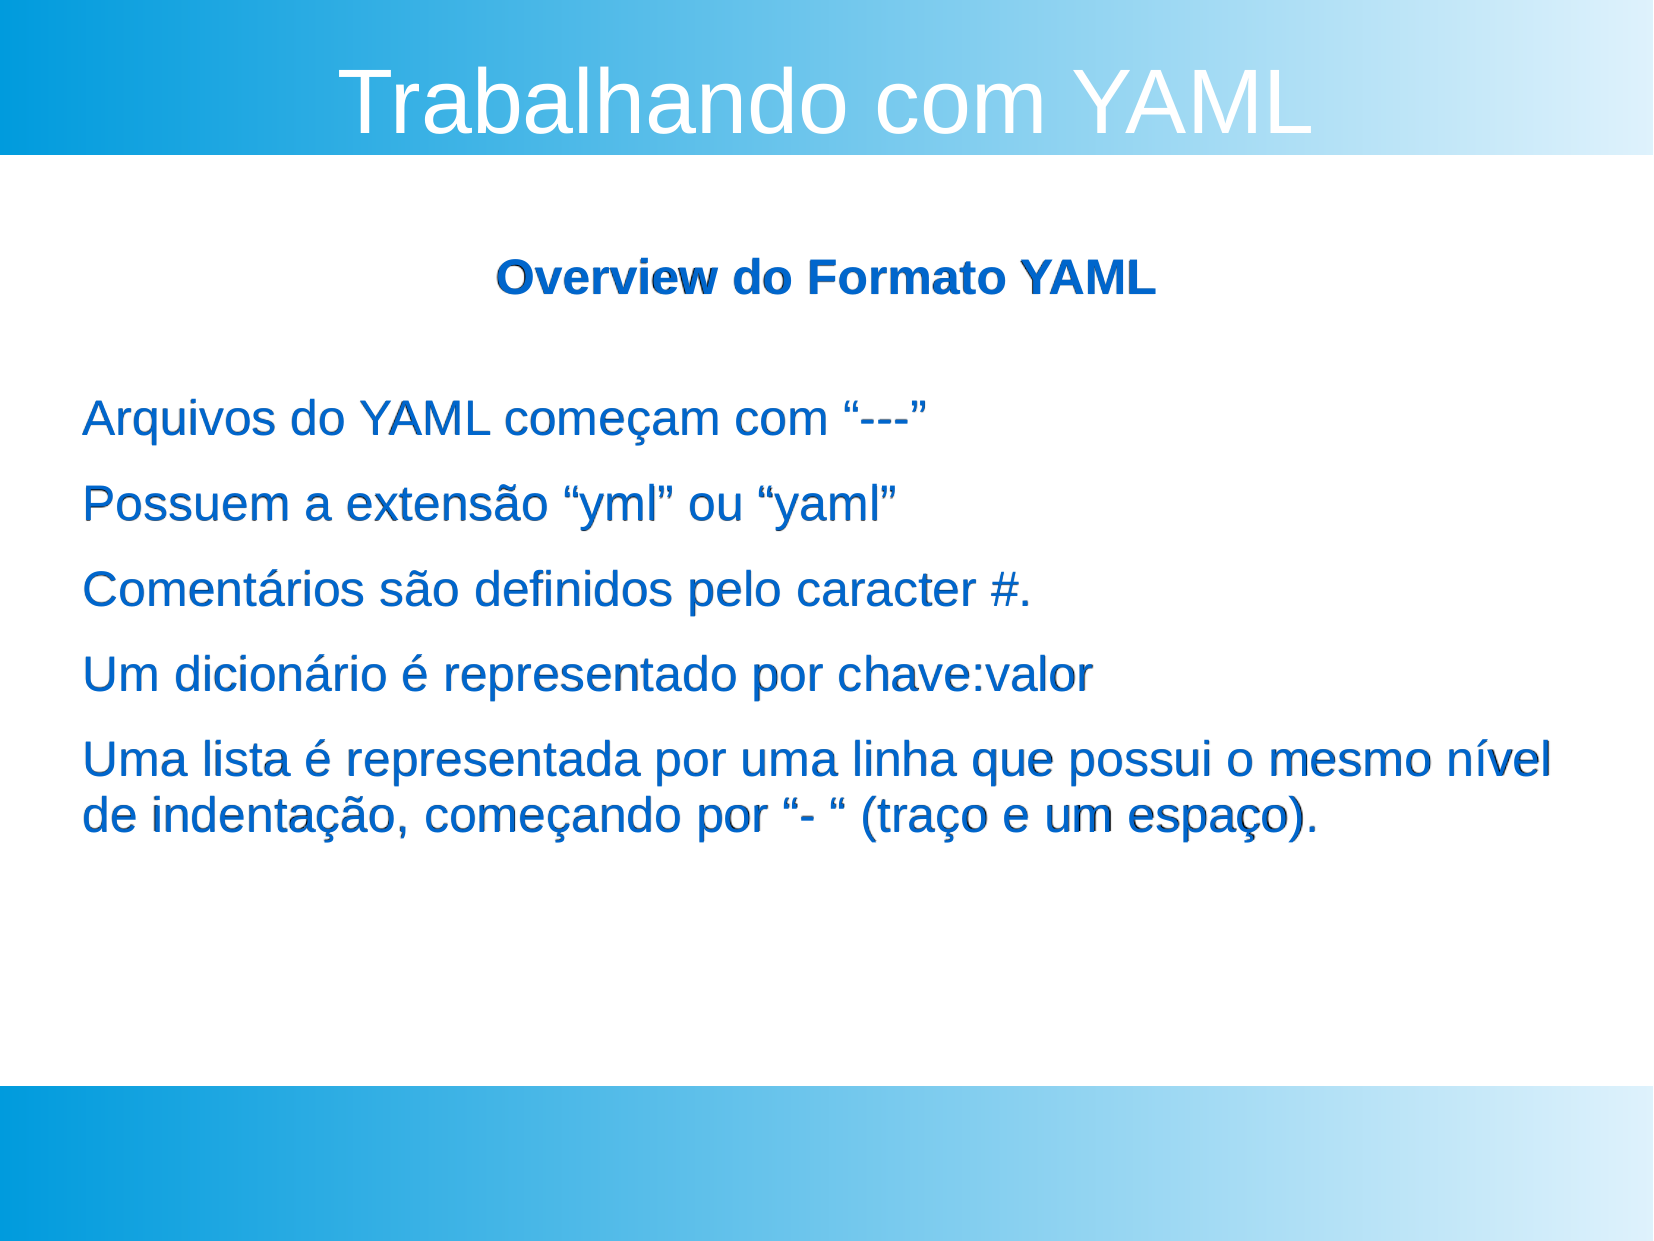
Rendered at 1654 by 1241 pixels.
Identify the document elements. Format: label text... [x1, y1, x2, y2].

list Overview do Formato YAML Arquivos do YAML começam com “---” Possuem a extensão “yml” ou “yaml” Comentários são definidos pelo caracter #. Um dicionário é representado por chave:valor Uma lista é representada por uma linha que possui o mesmo nível de indentação, começando por “- “ (traço e um espaço). [82, 249, 1571, 969]
title Trabalhando com YAML [82, 49, 1571, 155]
